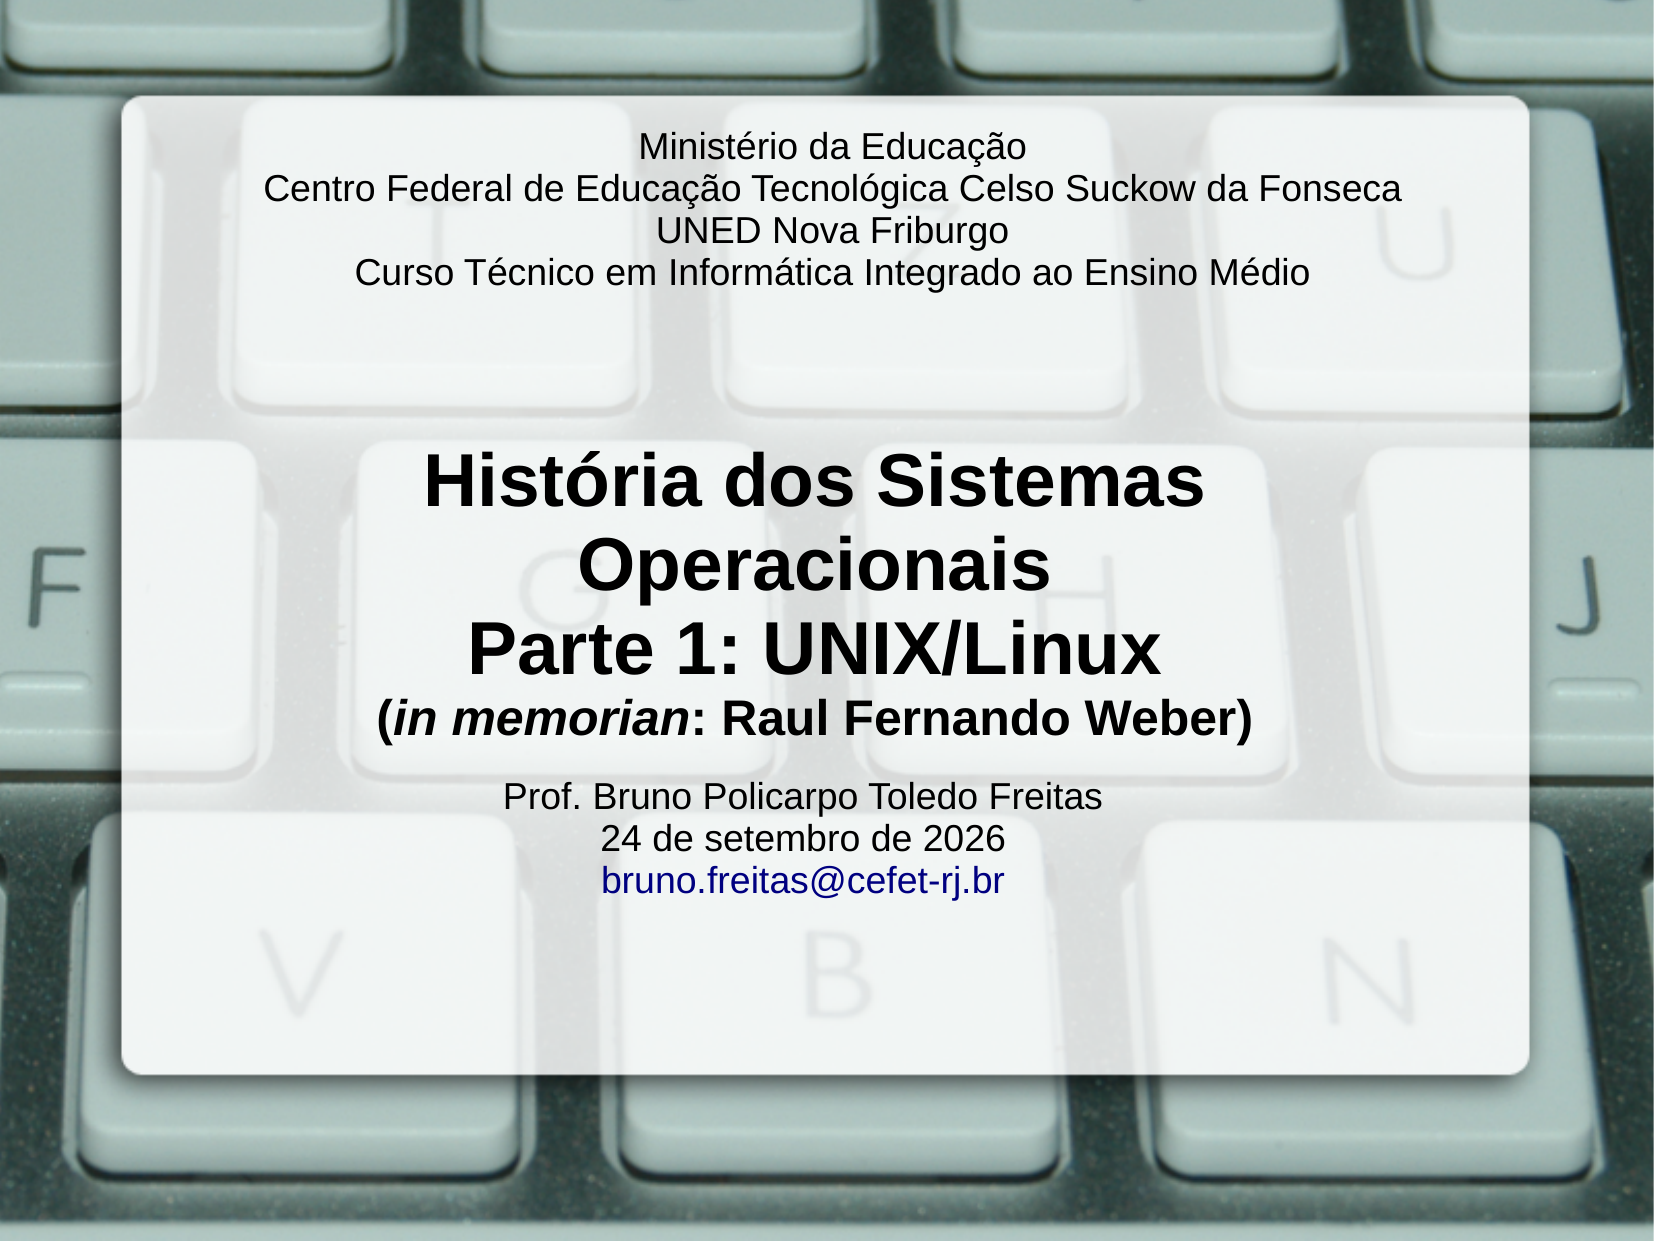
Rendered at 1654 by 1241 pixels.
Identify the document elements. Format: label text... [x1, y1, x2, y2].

text_box Prof. Bruno Policarpo Toledo Freitas 3 de março de 2020 bruno.freitas@cefet-rj.br [354, 767, 1252, 909]
text_box História dos Sistemas Operacionais Parte 1: UNIX/Linux (in memorian: Raul Fernando Weber) [165, 431, 1465, 754]
picture [0, 0, 1654, 1241]
text_box Ministério da Educação Centro Federal de Educação Tecnológica Celso Suckow da Fonseca UNED Nova Friburgo Curso Técnico em Informática Integrado ao Ensino Médio [188, 118, 1477, 343]
